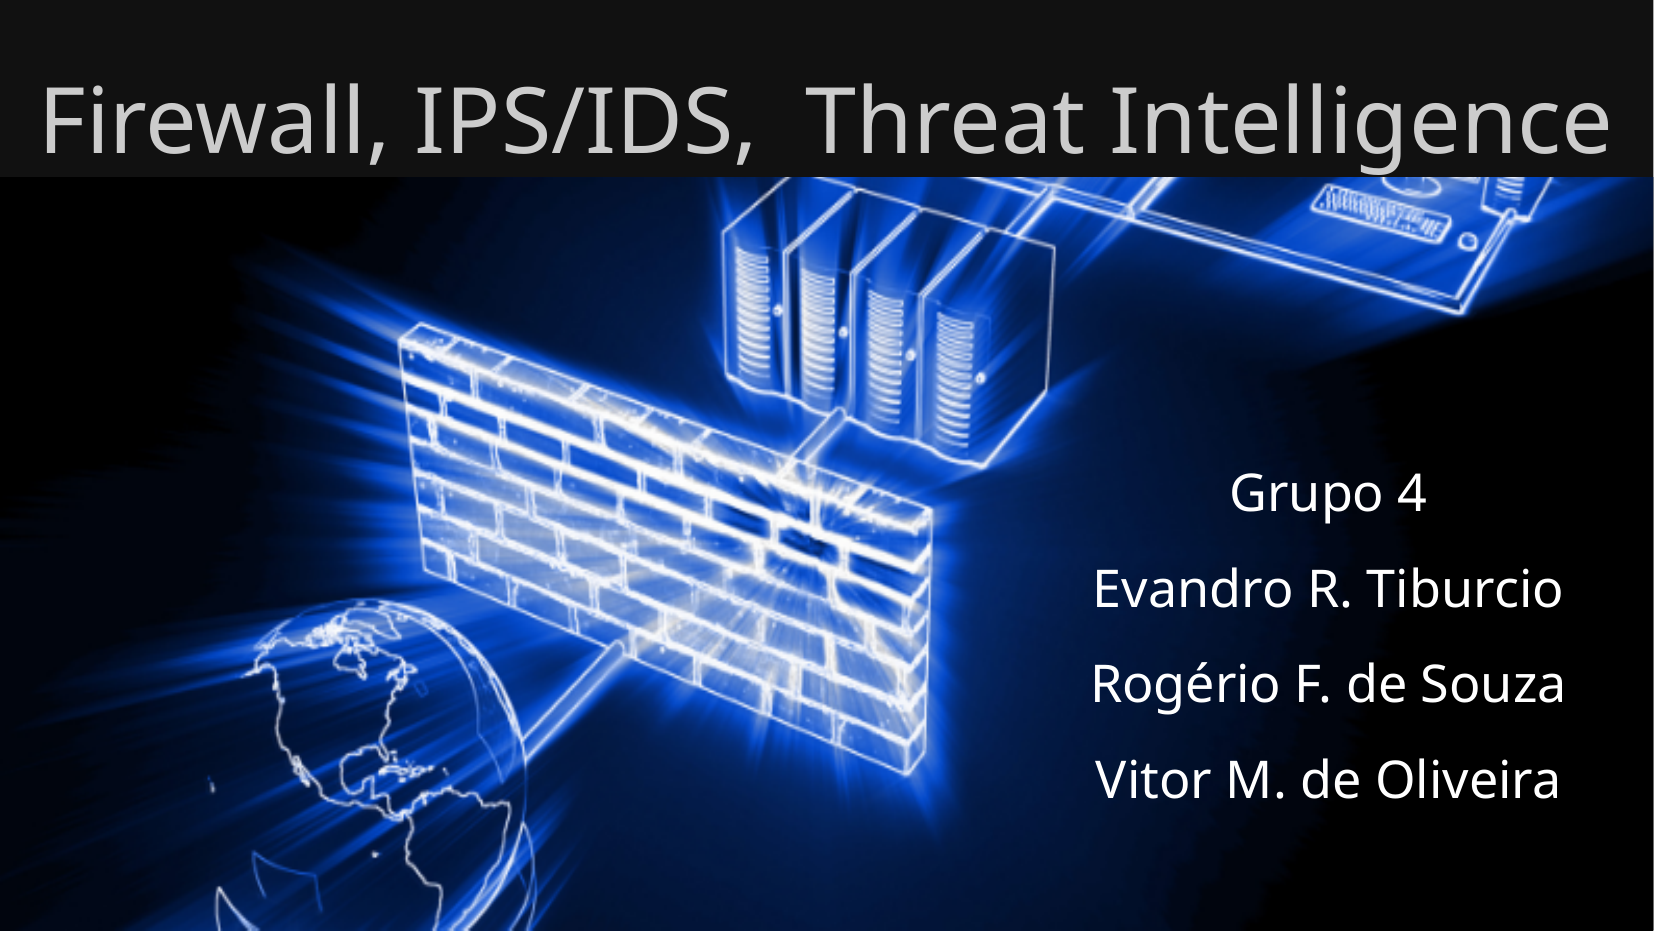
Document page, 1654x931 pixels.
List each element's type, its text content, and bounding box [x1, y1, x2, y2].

title Firewall, IPS/IDS, Threat Intelligence [0, 29, 1654, 207]
picture [0, 207, 1654, 931]
text_box Grupo 4 Evandro R. Tiburcio Rogério F. de Souza Vitor M. de Oliveira [1033, 448, 1625, 857]
